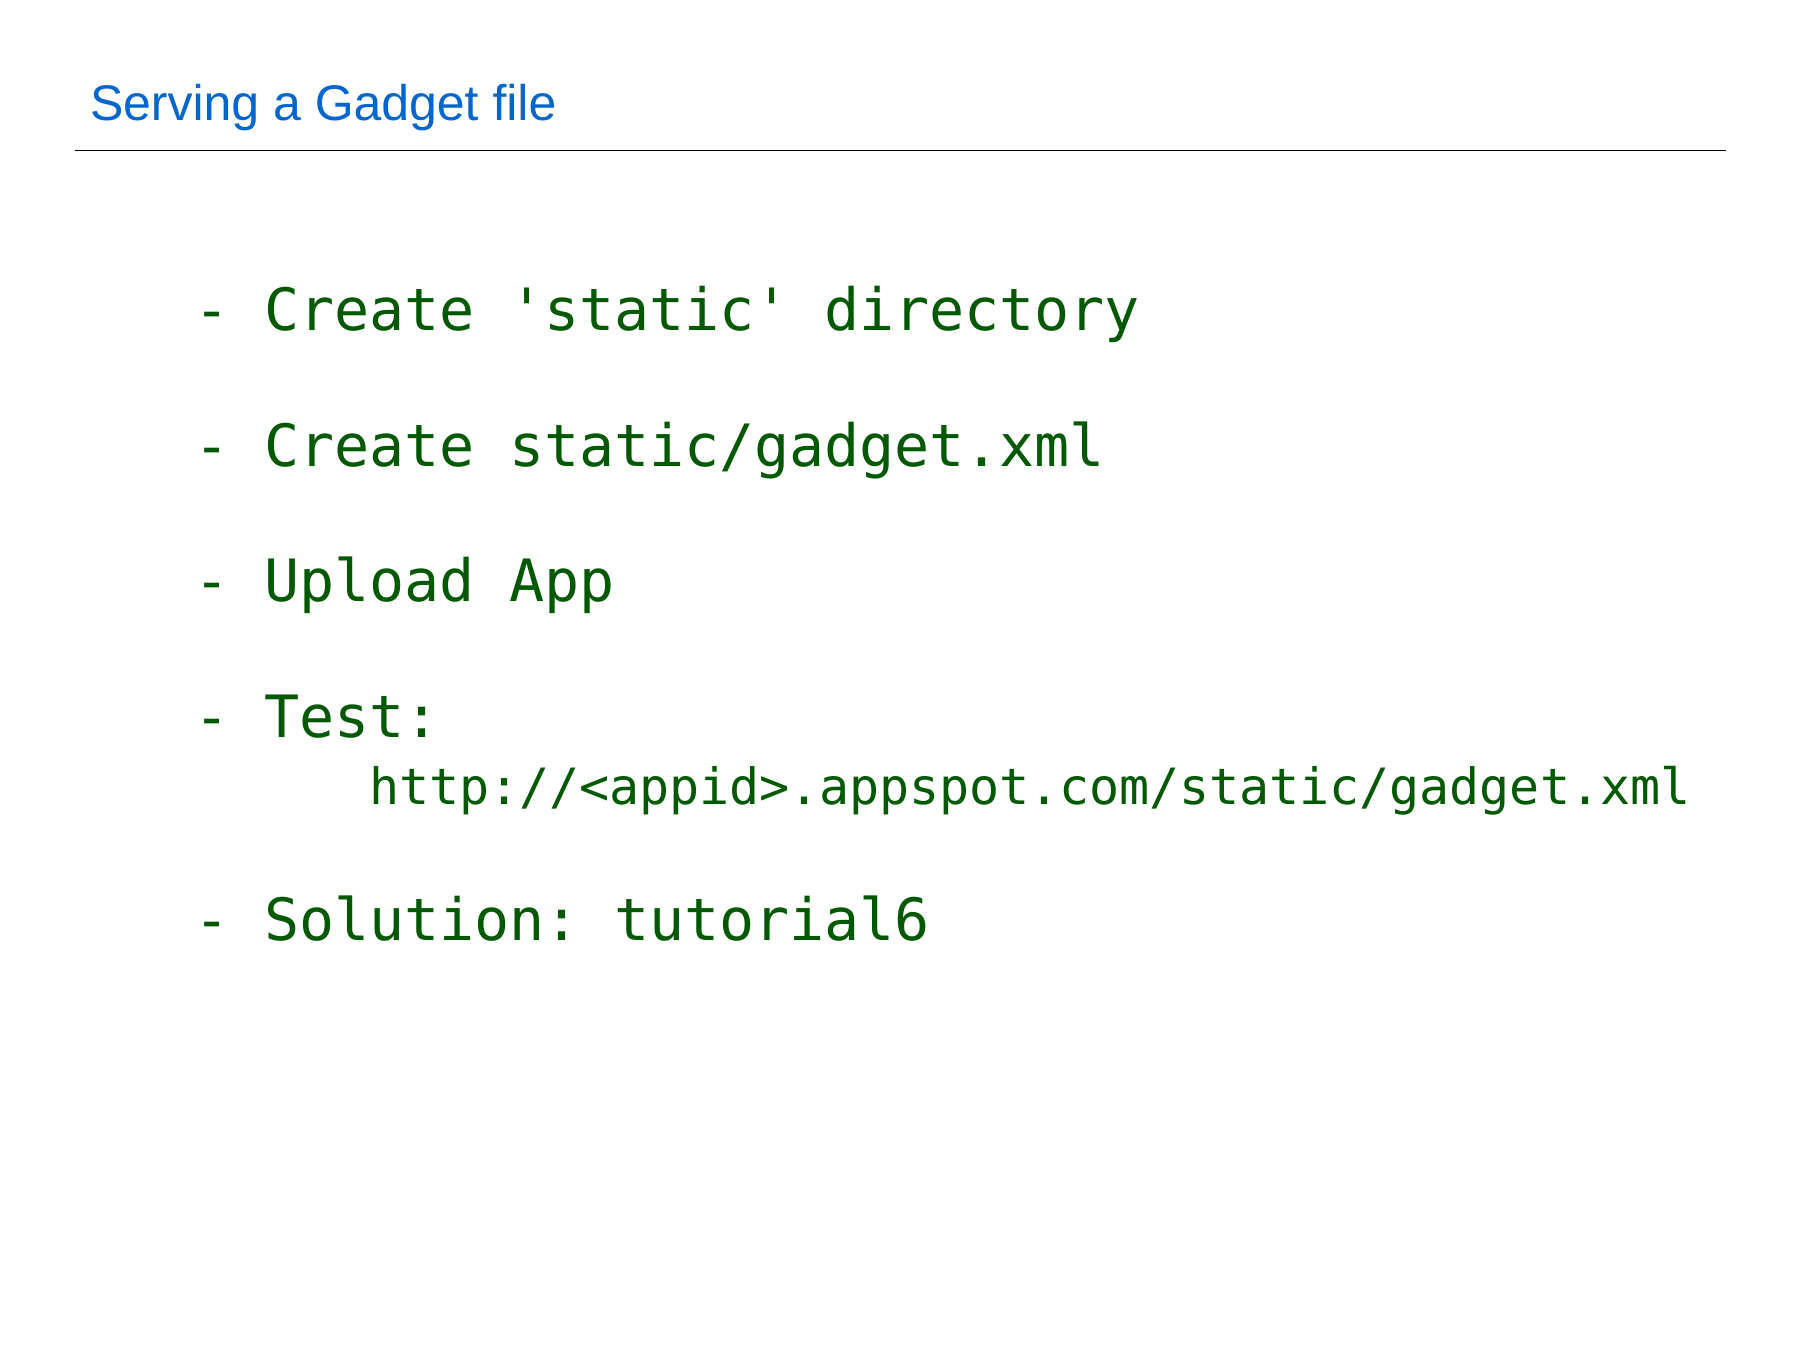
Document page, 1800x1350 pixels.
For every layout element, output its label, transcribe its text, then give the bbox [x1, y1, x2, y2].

text_box - Create 'static' directory - Create static/gadget.xml - Upload App - Test: http://<appid>.appspot.com/static/gadget.xml - Solution: tutorial6 [179, 269, 1800, 1097]
title Serving a Gadget file [90, 61, 1710, 151]
